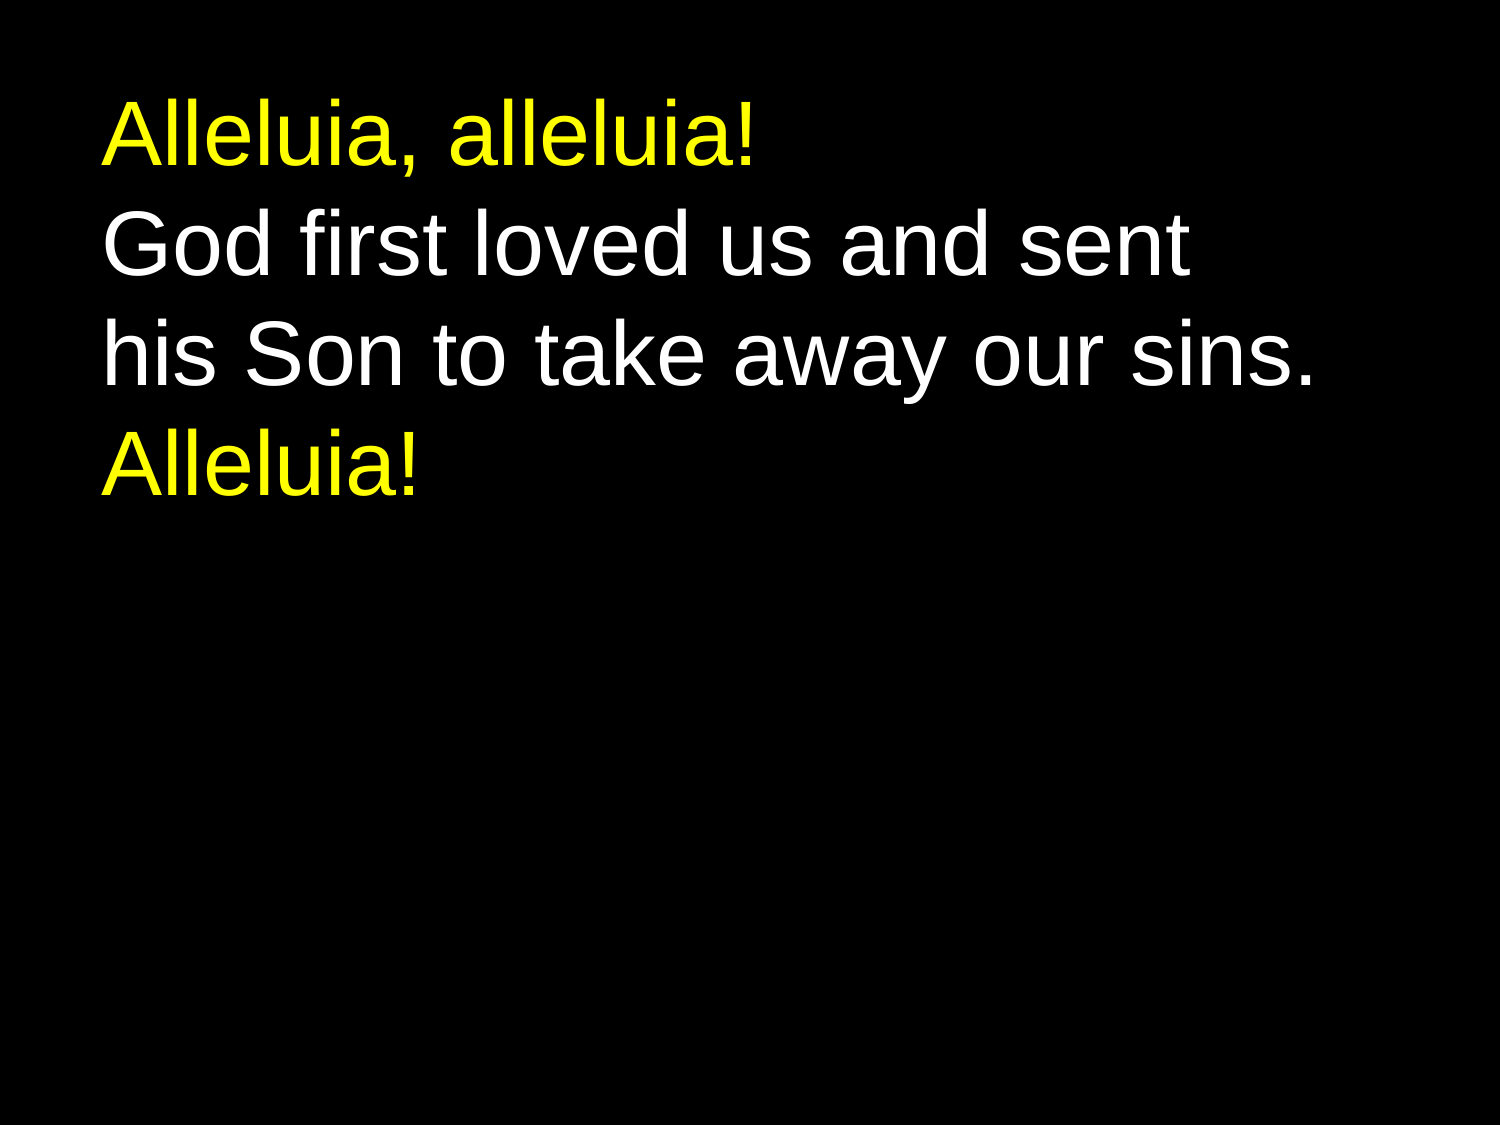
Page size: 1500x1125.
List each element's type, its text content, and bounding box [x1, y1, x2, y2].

text_box Alleluia, alleluia! God first loved us and sent his Son to take away our sins. Alleluia! [86, 66, 1351, 522]
